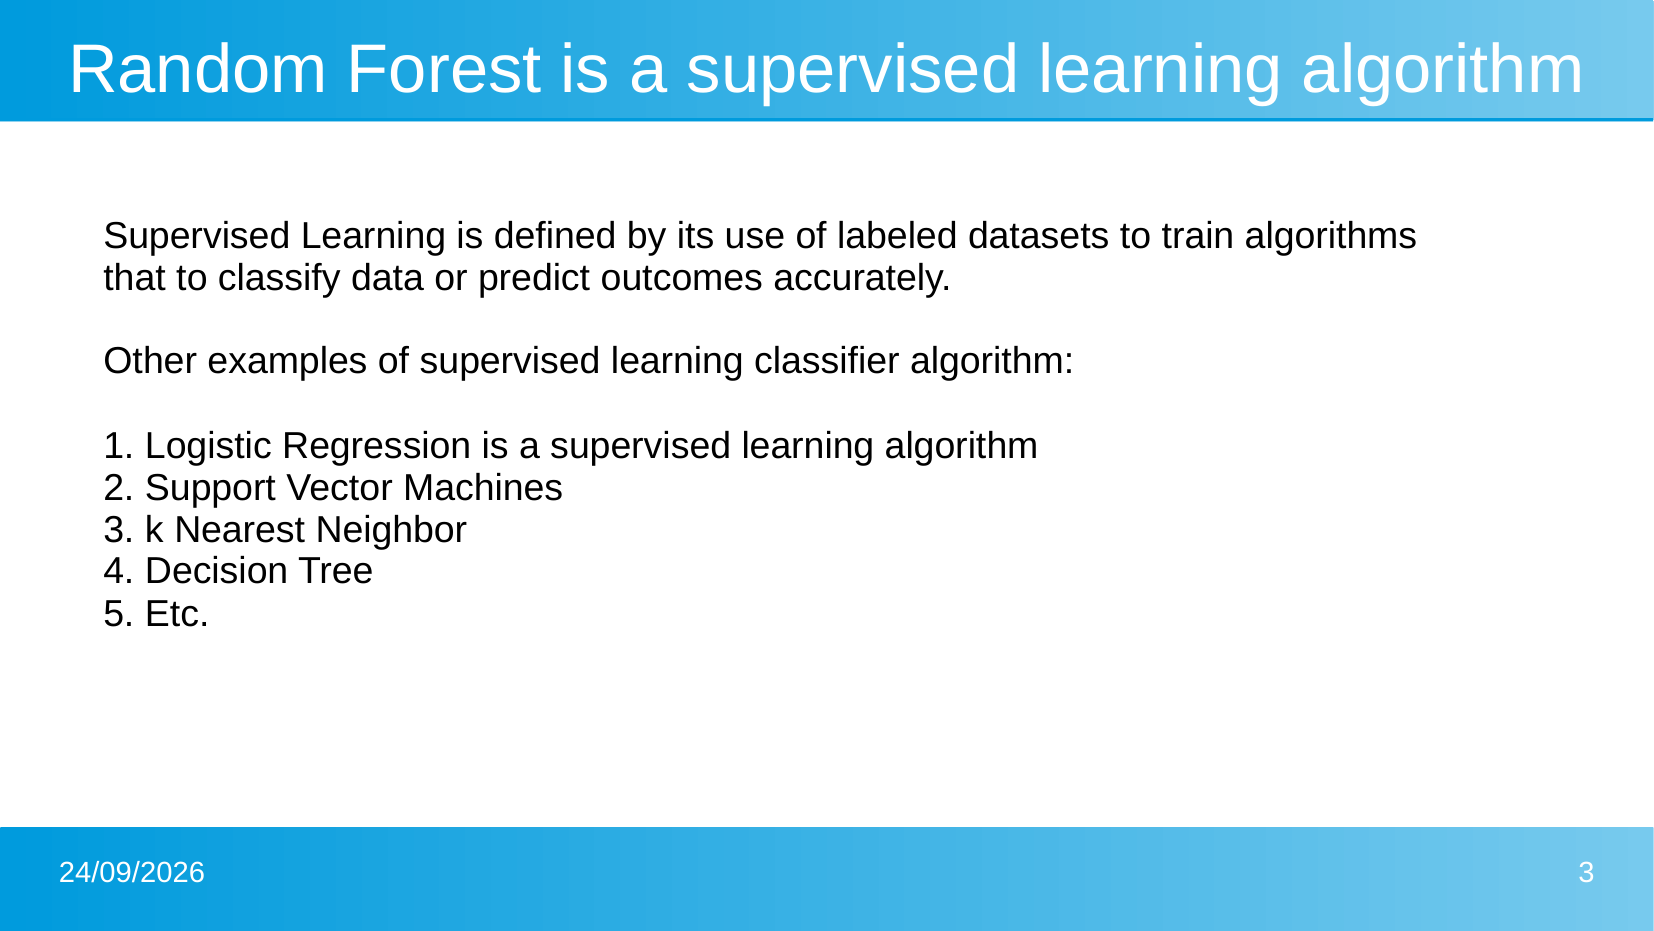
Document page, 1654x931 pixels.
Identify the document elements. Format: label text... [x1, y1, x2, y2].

text_box Supervised Learning is defined by its use of labeled datasets to train algorithms that to classify data or predict outcomes accurately. Other examples of supervised learning classifier algorithm: 1. Logistic Regression is a supervised learning algorithm 2. Support Vector Machines 3. k Nearest Neighbor 4. Decision Tree 5. Etc. [88, 206, 1447, 642]
title Random Forest is a supervised learning algorithm [59, 29, 1595, 108]
